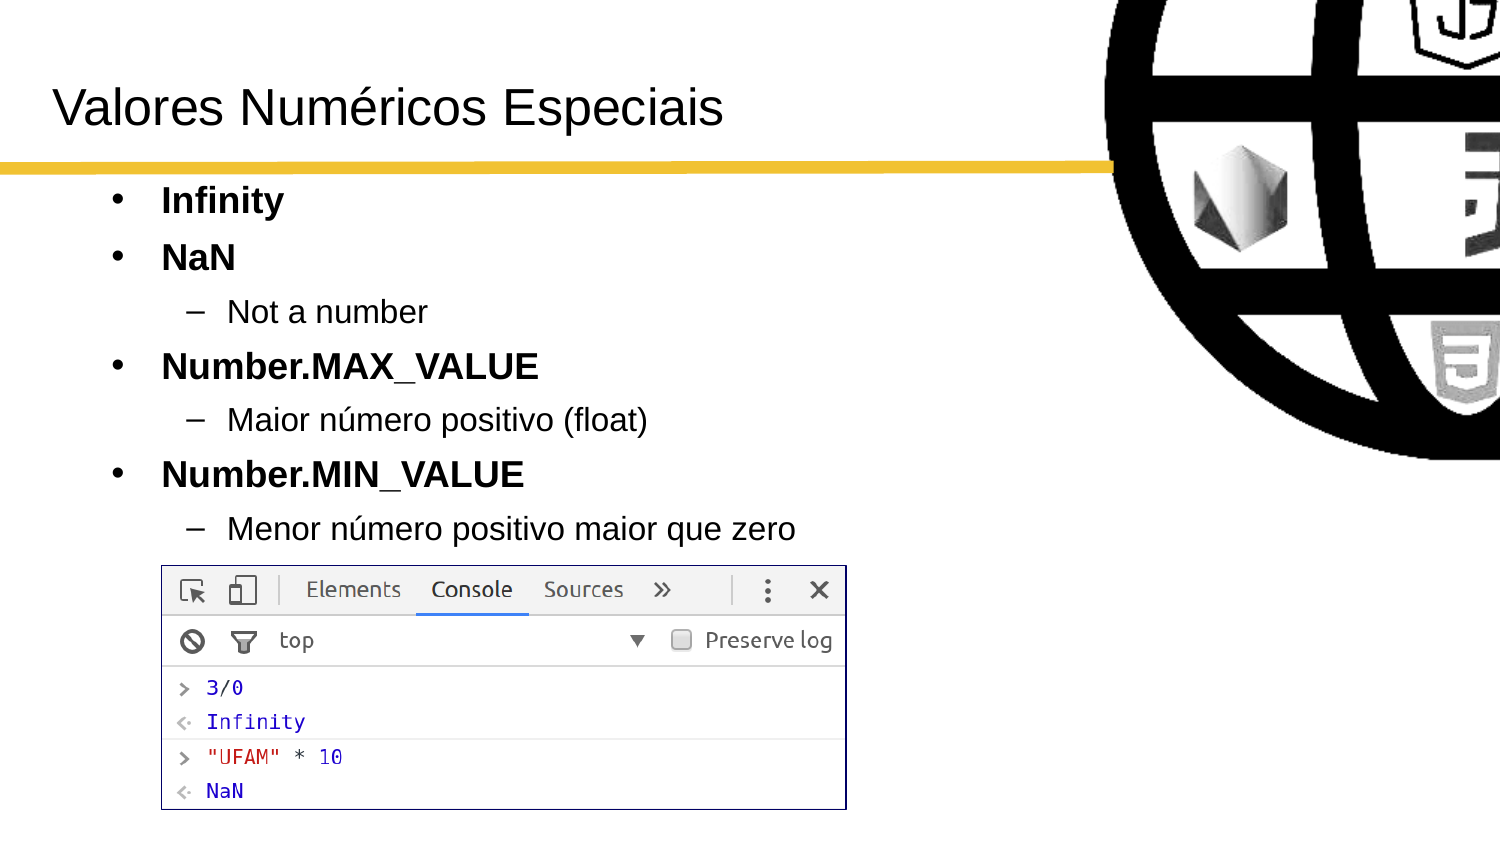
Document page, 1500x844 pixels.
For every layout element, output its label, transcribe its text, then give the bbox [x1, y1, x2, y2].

picture [162, 566, 846, 809]
picture [1078, 0, 1500, 532]
text_box Valores Numéricos Especiais [37, 33, 1463, 175]
text_box Infinity NaN Not a number Number.MAX_VALUE Maior número positivo (float) Number.MIN_VALUE Menor número positivo maior que zero [89, 168, 1112, 777]
